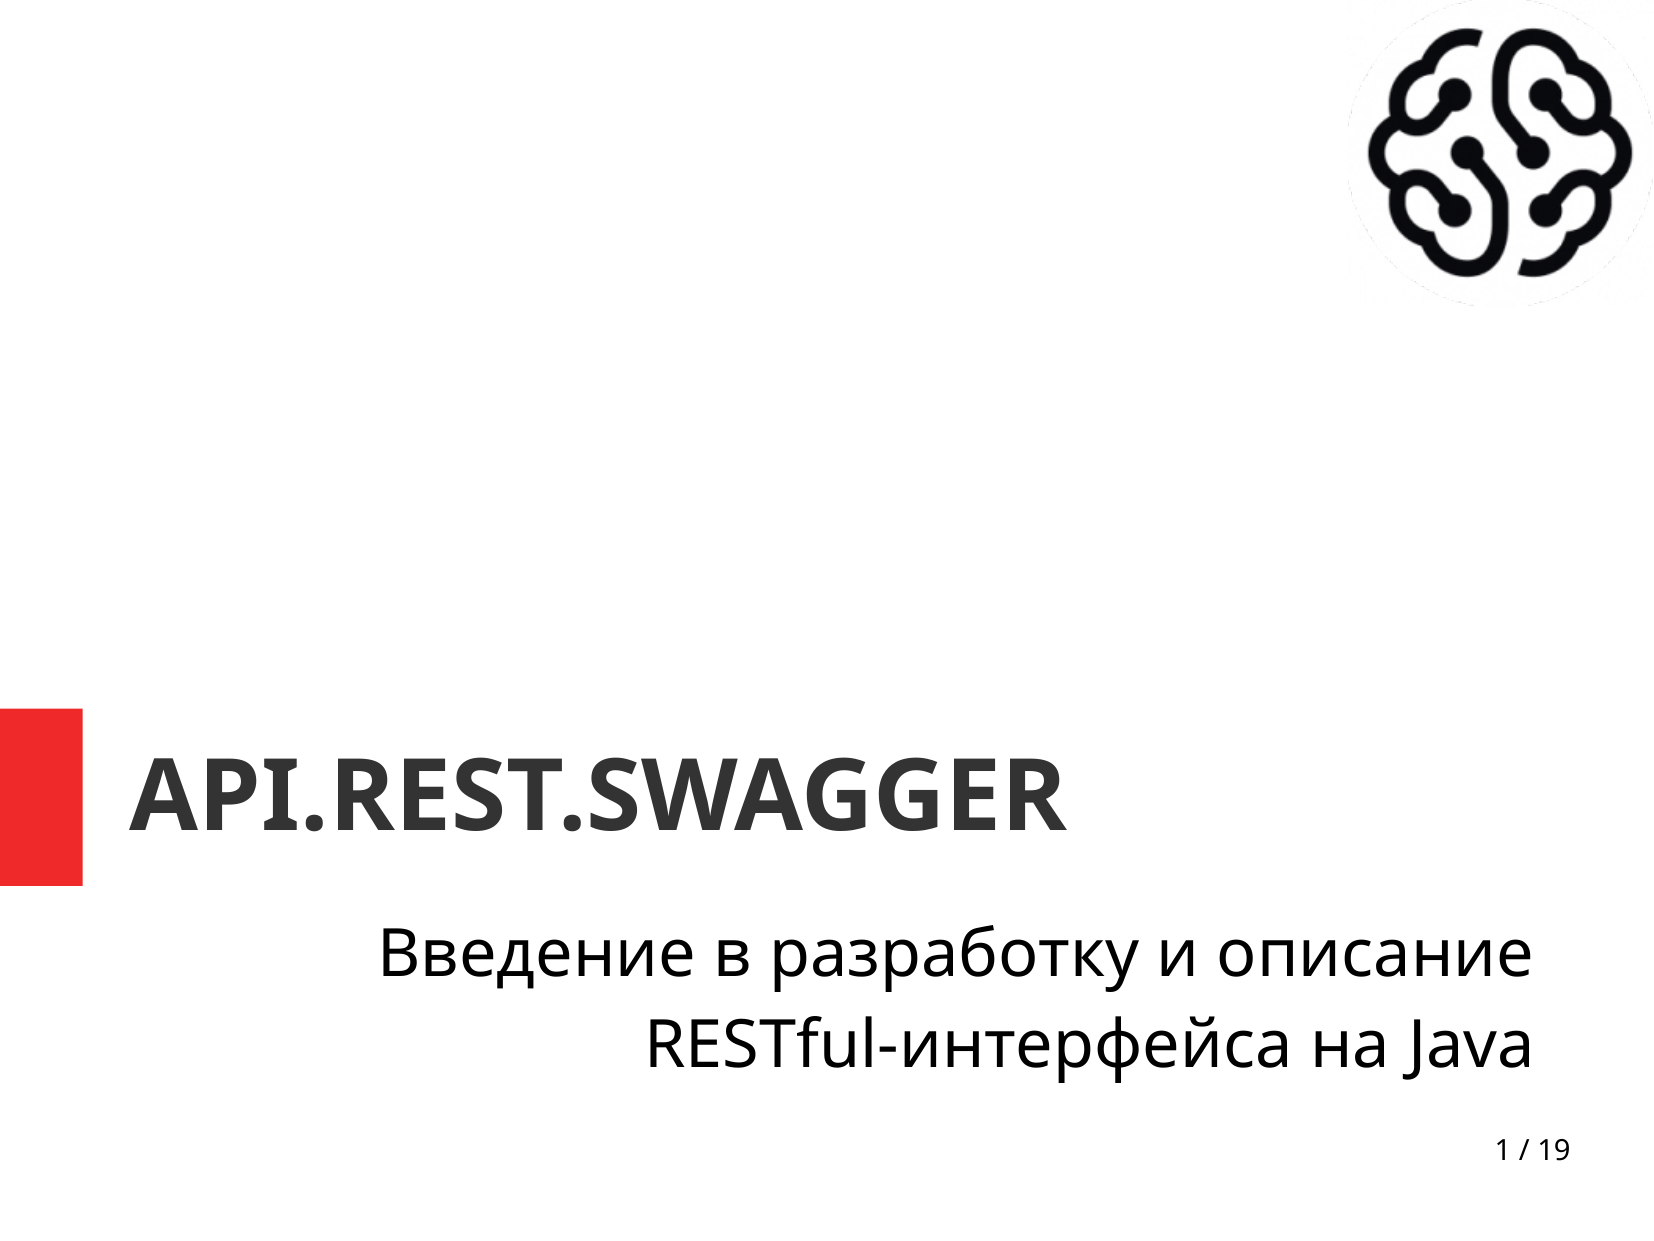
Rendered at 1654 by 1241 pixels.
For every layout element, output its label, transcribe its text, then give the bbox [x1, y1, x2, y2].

title API.REST.SWAGGER [129, 655, 1536, 915]
subtitle Введение в разработку и описание RESTful-интерфейса на Java [129, 915, 1536, 1077]
picture [1347, 0, 1654, 307]
